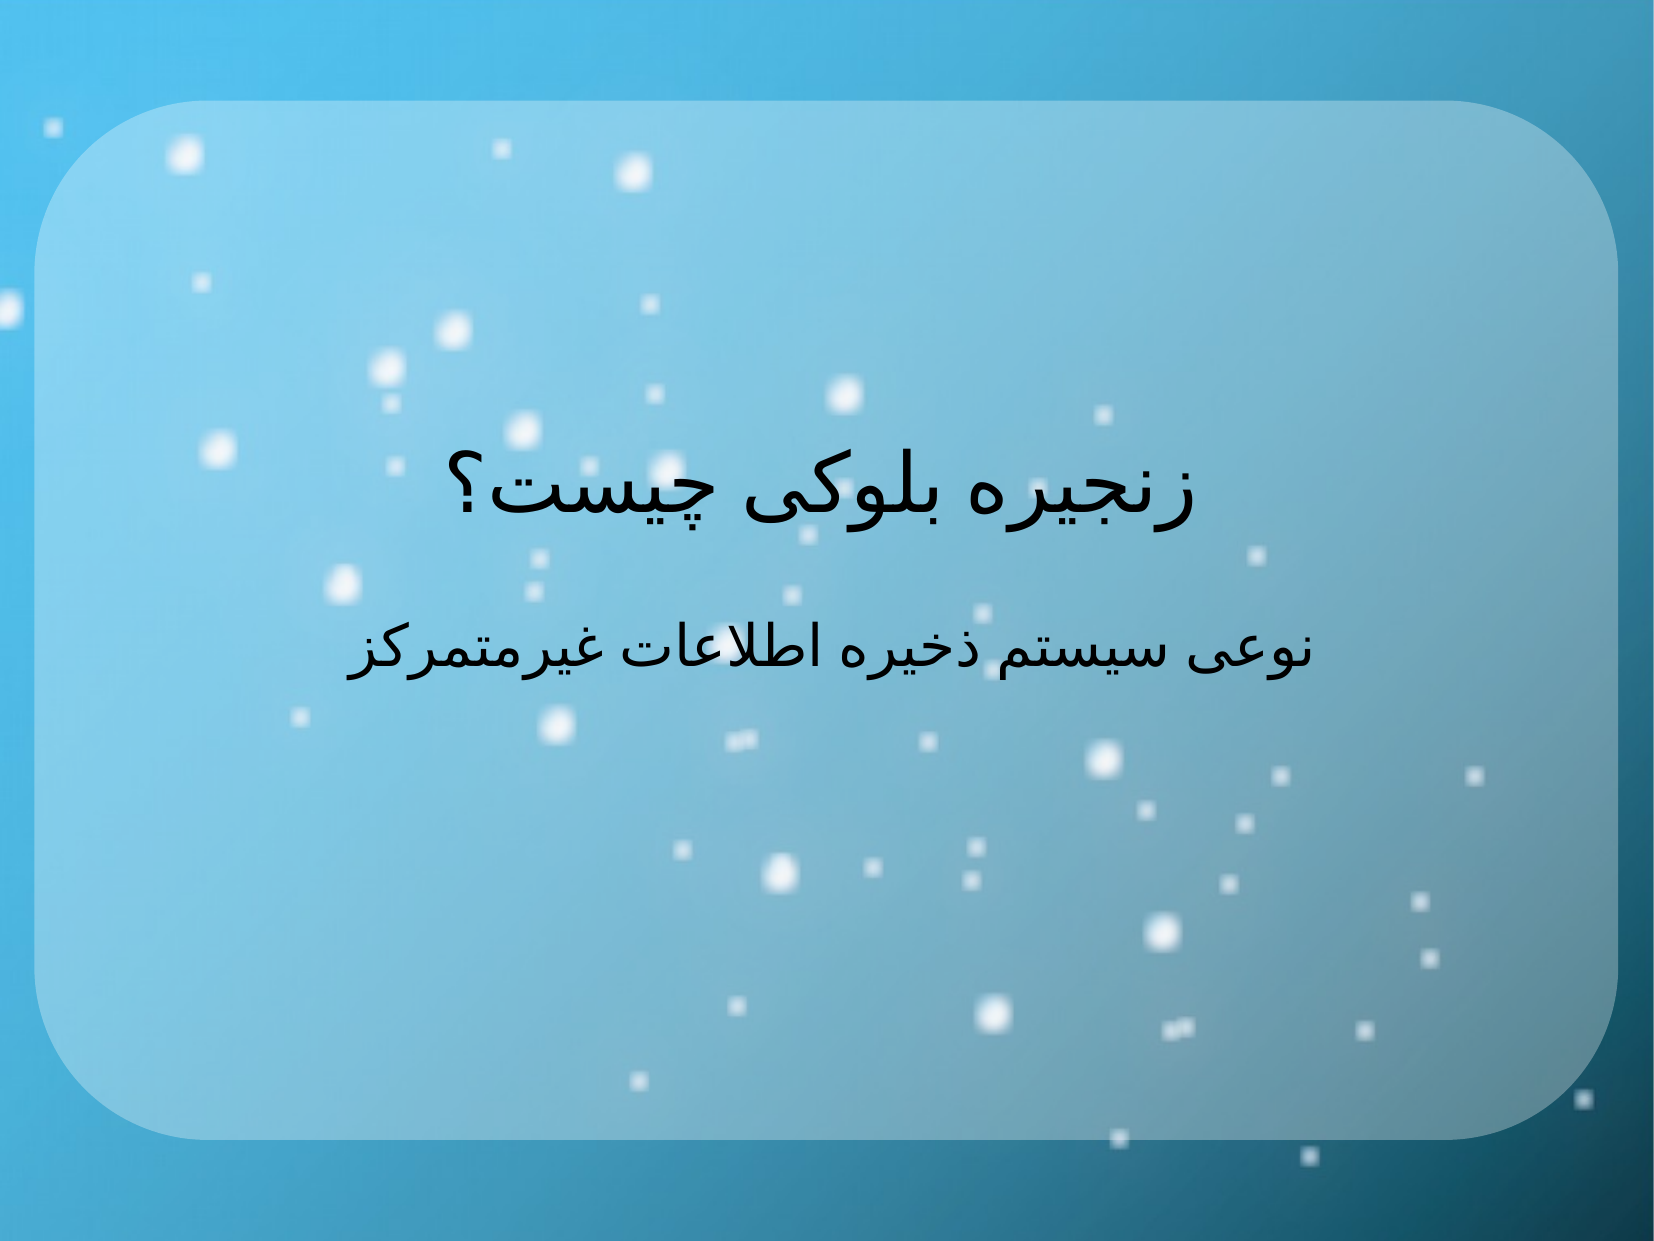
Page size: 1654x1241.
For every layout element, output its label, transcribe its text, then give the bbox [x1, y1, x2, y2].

picture [0, 0, 1654, 1241]
title زنجیره بلوکی چیست؟ [76, 388, 1565, 596]
text_box نوعی سیستم ذخیره اطلاعات غیرمتمرکز [174, 606, 1491, 780]
